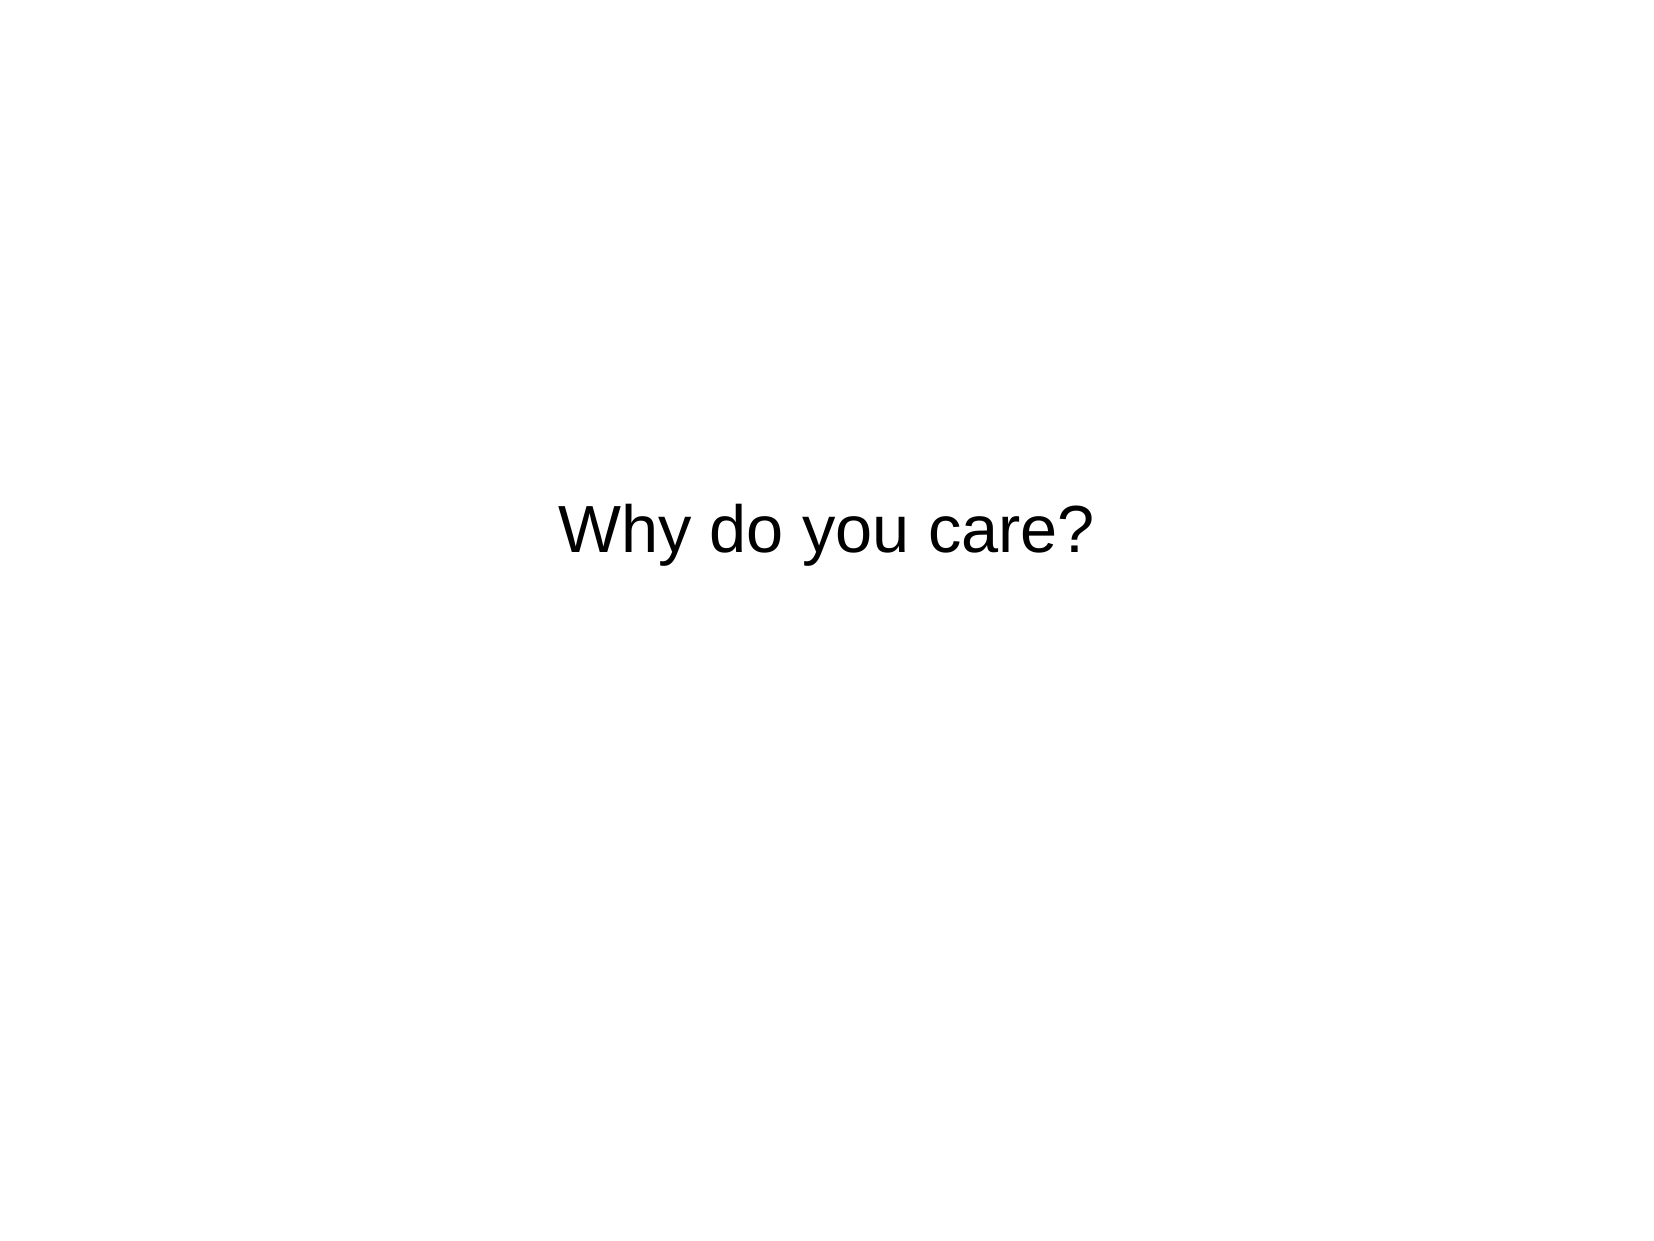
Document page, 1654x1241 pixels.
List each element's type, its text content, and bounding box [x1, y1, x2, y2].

subtitle Why do you care? [82, 49, 1571, 1010]
